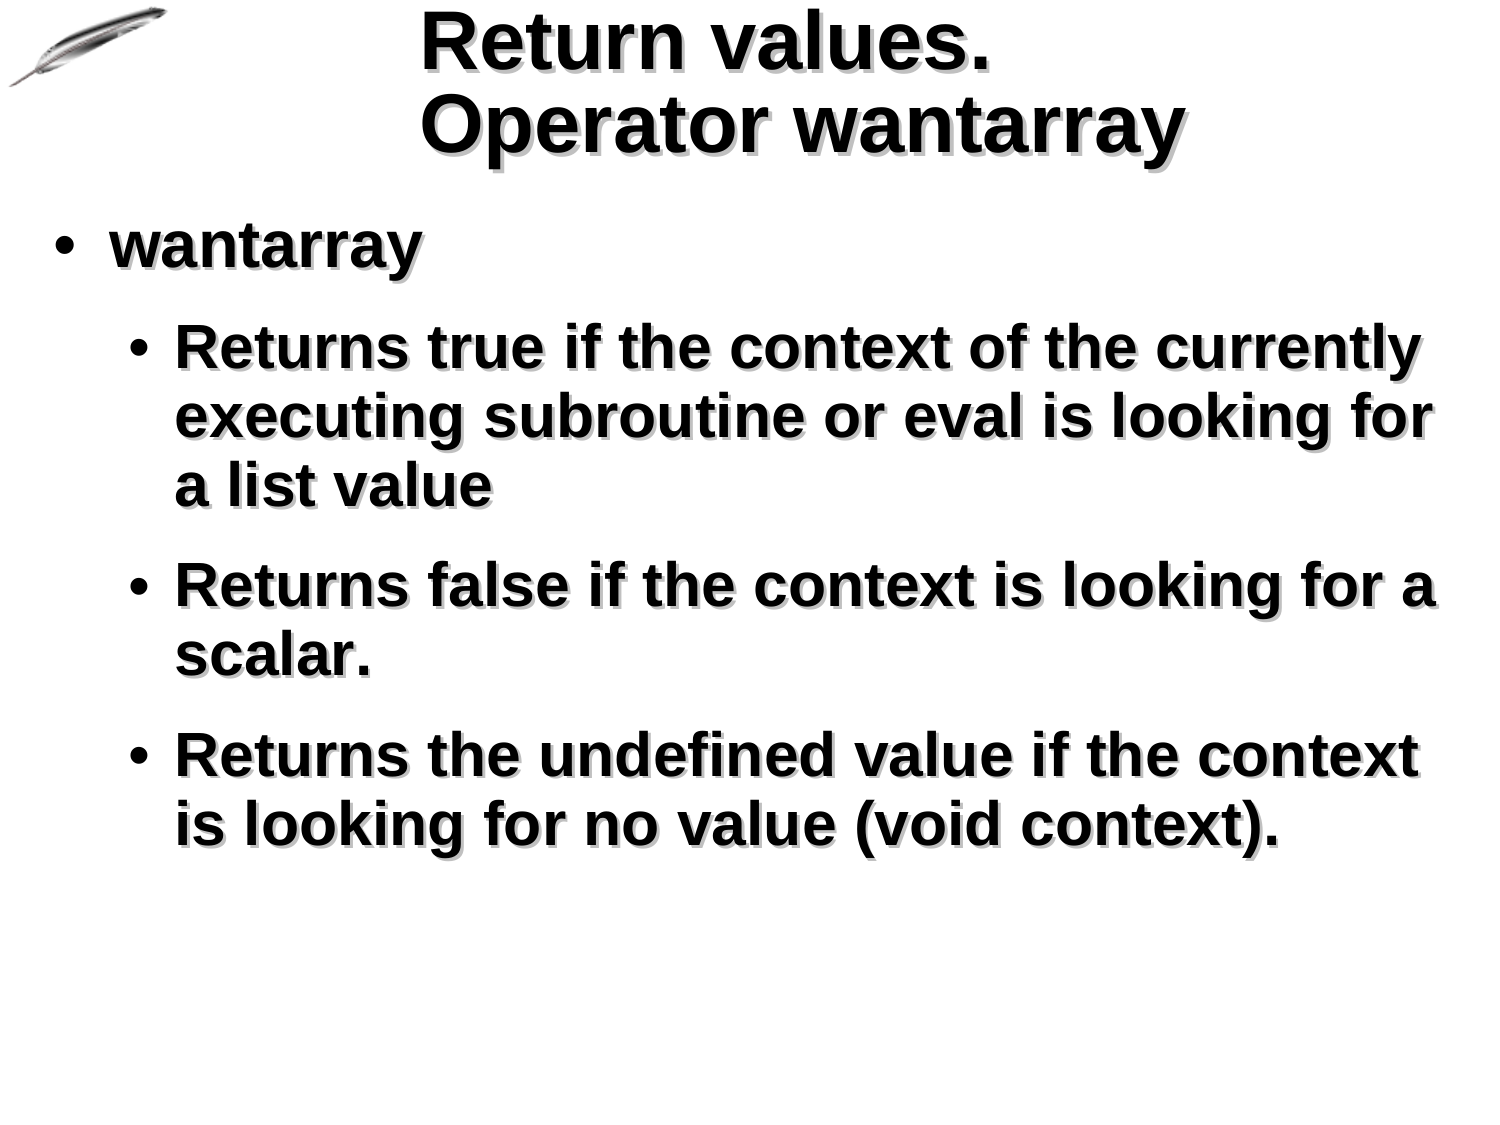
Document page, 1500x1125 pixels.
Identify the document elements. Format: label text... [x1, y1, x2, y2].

title Return values. Operator wantarray [419, 0, 1459, 176]
list wantarray Returns true if the context of the currently executing subroutine or eval is looking for a list value Returns false if the context is looking for a scalar. Returns the undefined value if the context is looking for no value (void context). [53, 207, 1447, 1084]
picture [5, 5, 173, 89]
